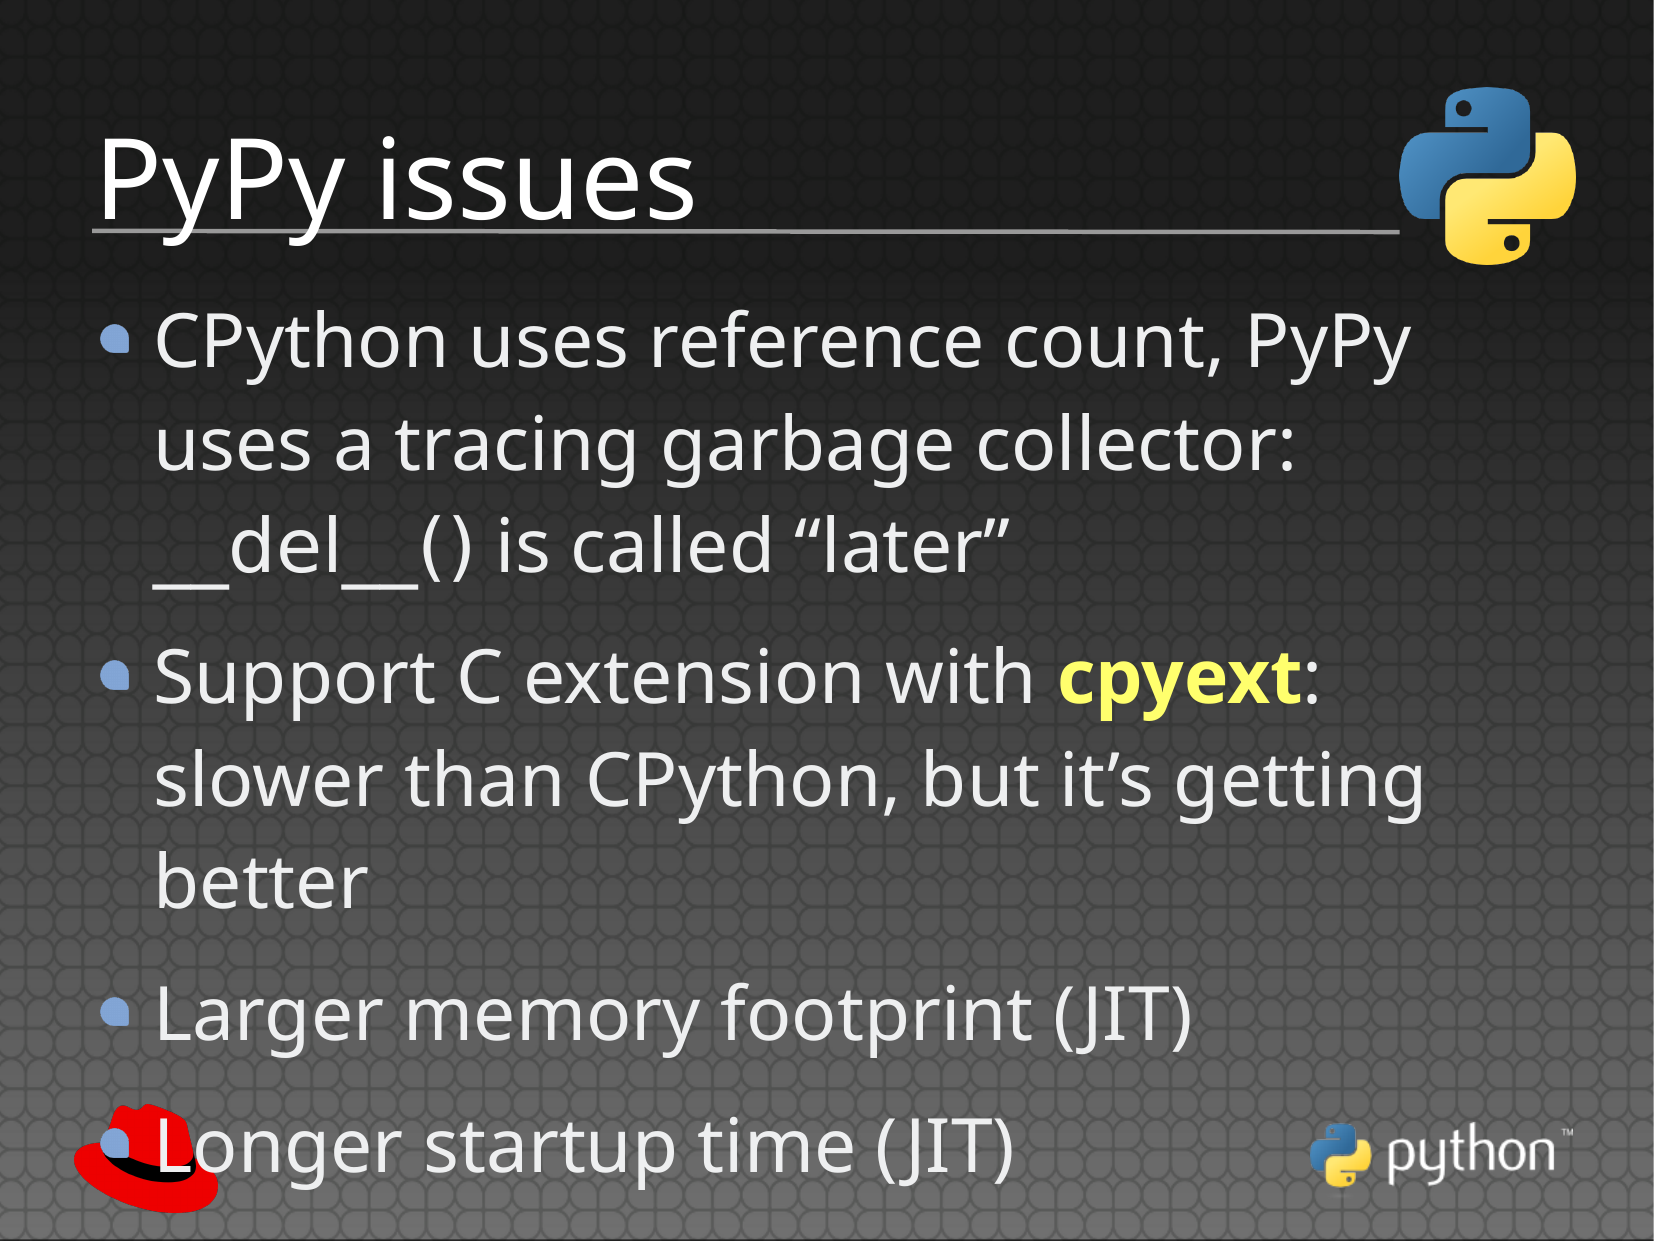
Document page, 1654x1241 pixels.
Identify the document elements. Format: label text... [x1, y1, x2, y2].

list CPython uses reference count, PyPy uses a tracing garbage collector: __del__() is called “later” Support C extension with cpyext: slower than CPython, but it’s getting better Larger memory footprint (JIT) Longer startup time (JIT) [82, 287, 1571, 1048]
picture [0, 0, 1654, 1241]
title PyPy issues [94, 100, 1426, 251]
